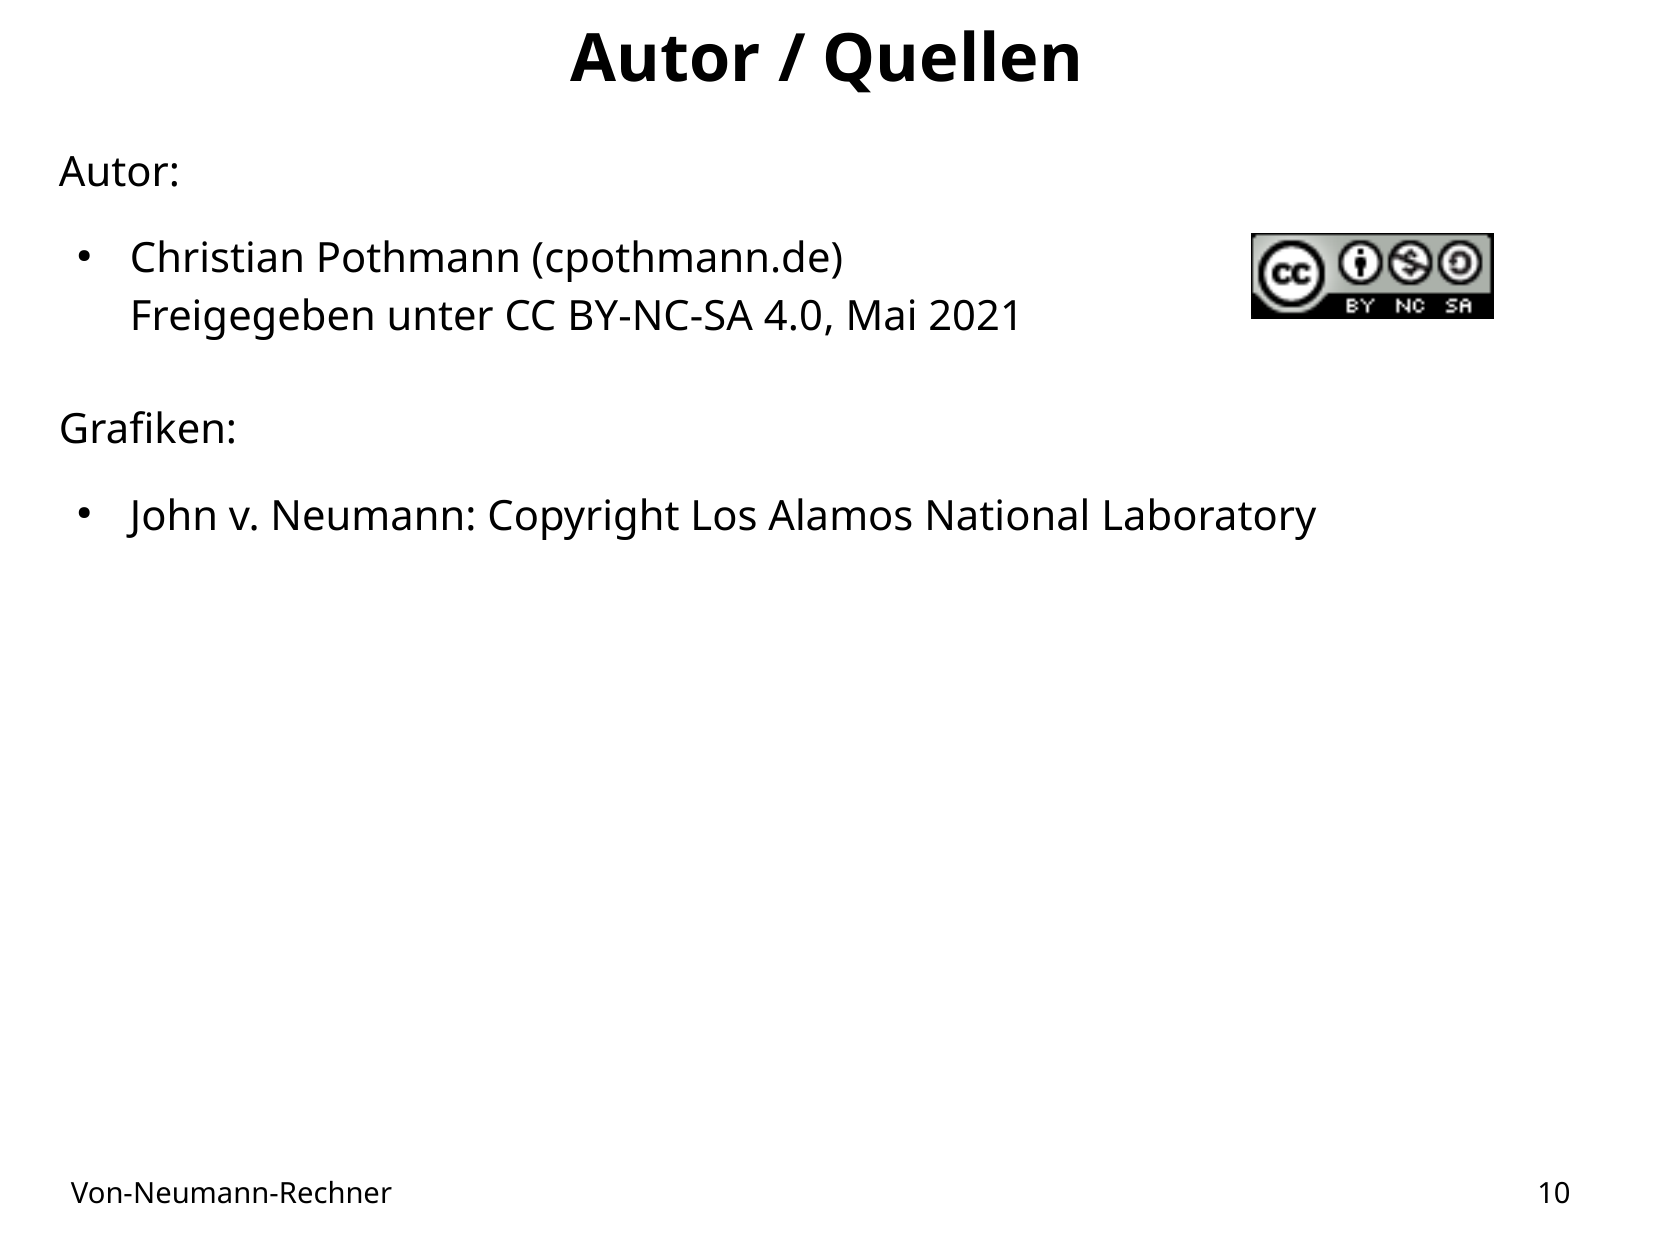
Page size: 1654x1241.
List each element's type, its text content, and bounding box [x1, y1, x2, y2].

title Autor / Quellen [0, 5, 1654, 107]
list Autor: Christian Pothmann (cpothmann.de) Freigegeben unter CC BY-NC-SA 4.0, Mai 2021 Grafiken: John v. Neumann: Copyright Los Alamos National Laboratory [59, 141, 1583, 1146]
picture [1251, 233, 1494, 319]
